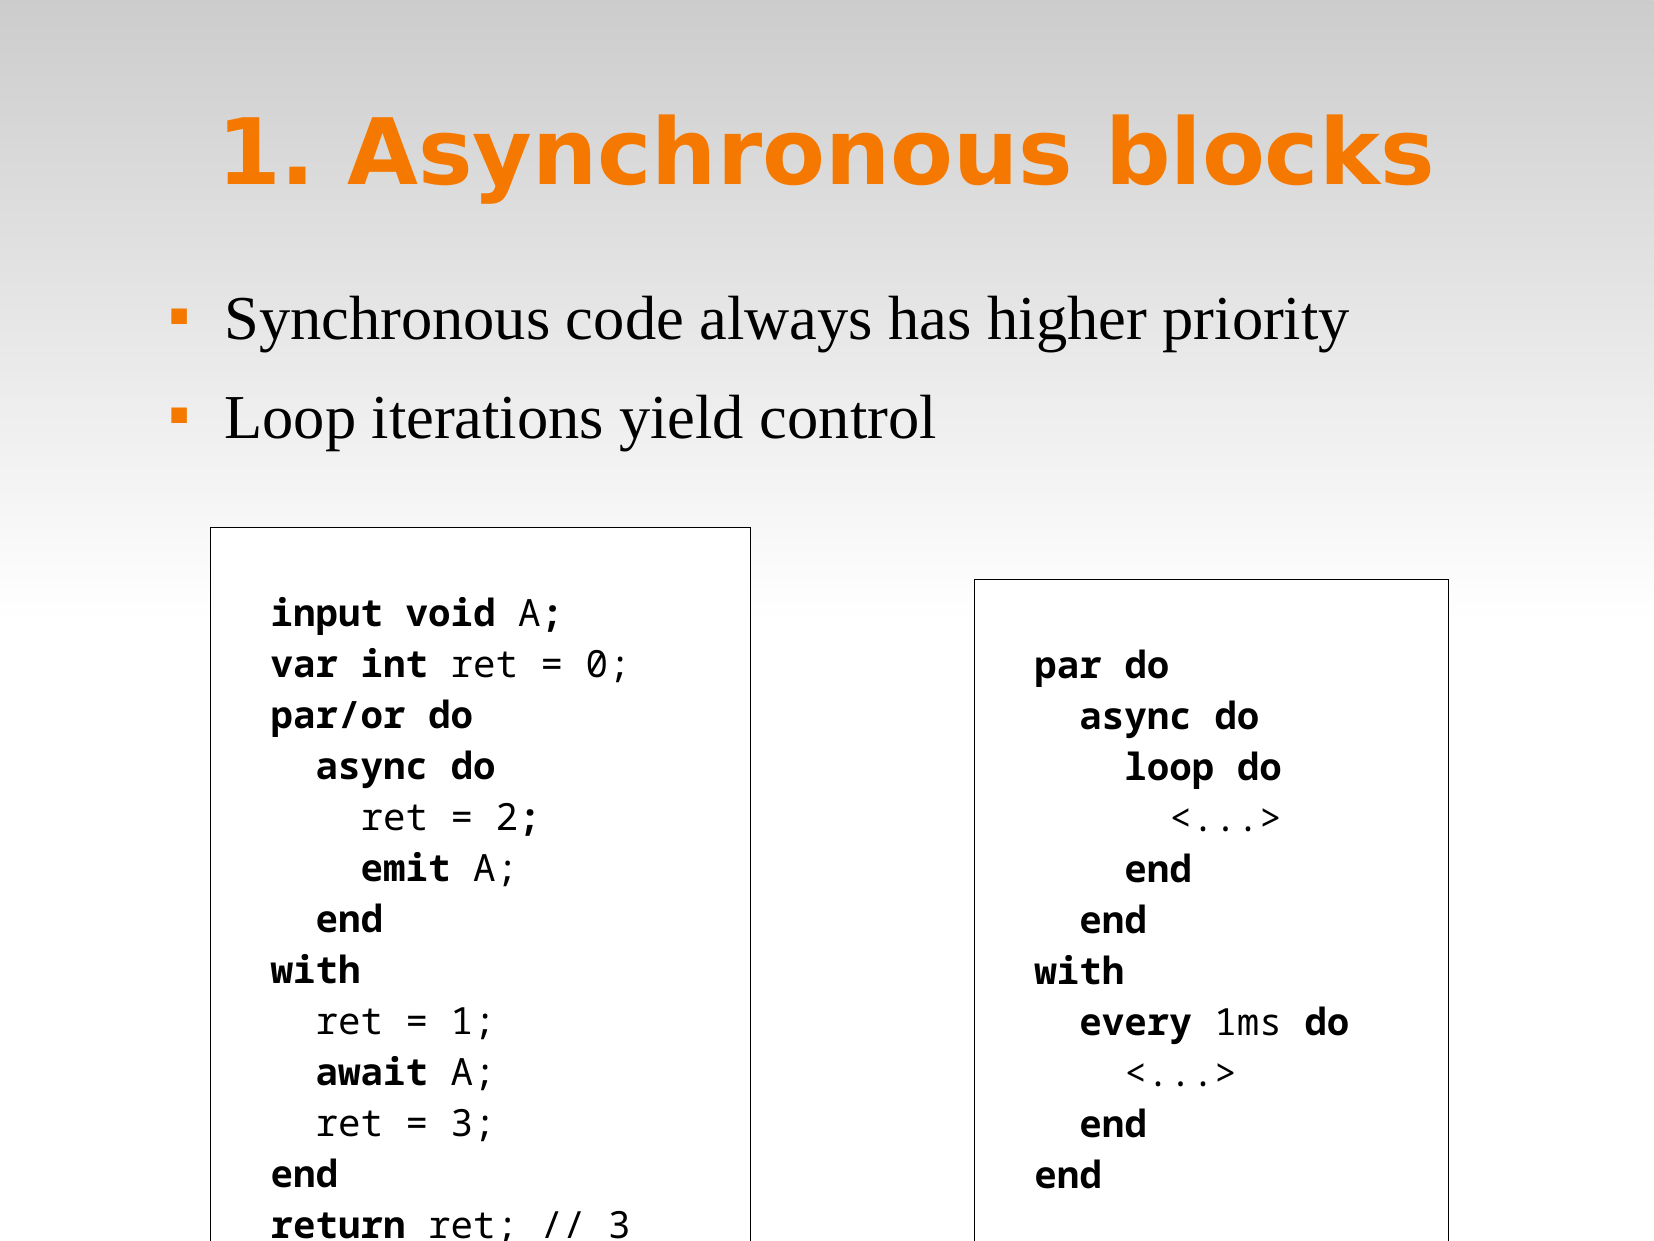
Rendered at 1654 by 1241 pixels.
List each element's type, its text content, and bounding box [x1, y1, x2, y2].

text_box par do async do loop do <...> end end with every 1ms do <...> end end [974, 579, 1449, 1172]
text_box input void A; var int ret = 0; par/or do async do ret = 2; emit A; end with ret = 1; await A; ret = 3; end return ret; // 3 [210, 527, 751, 1211]
title 1. Asynchronous blocks [82, 49, 1571, 231]
list Synchronous code always has higher priority Loop iterations yield control [82, 231, 1571, 1035]
